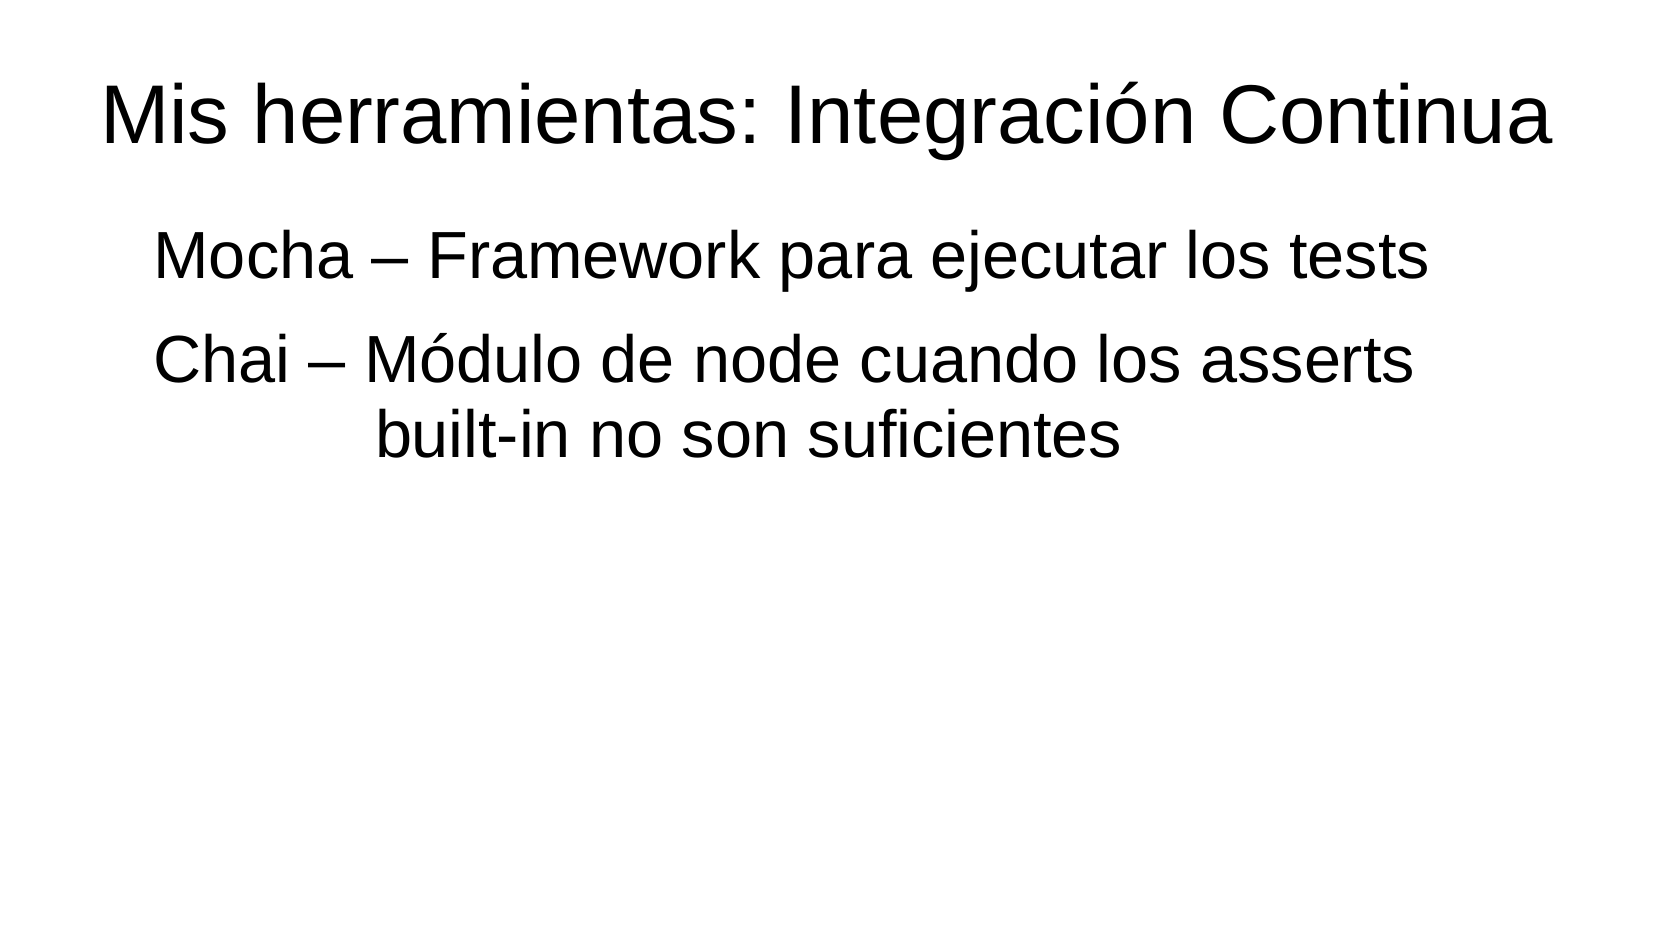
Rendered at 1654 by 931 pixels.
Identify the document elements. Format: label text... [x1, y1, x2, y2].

title Mis herramientas: Integración Continua [82, 37, 1571, 193]
list Mocha – Framework para ejecutar los tests Chai – Módulo de node cuando los asserts built-in no son suficientes [82, 217, 1571, 758]
